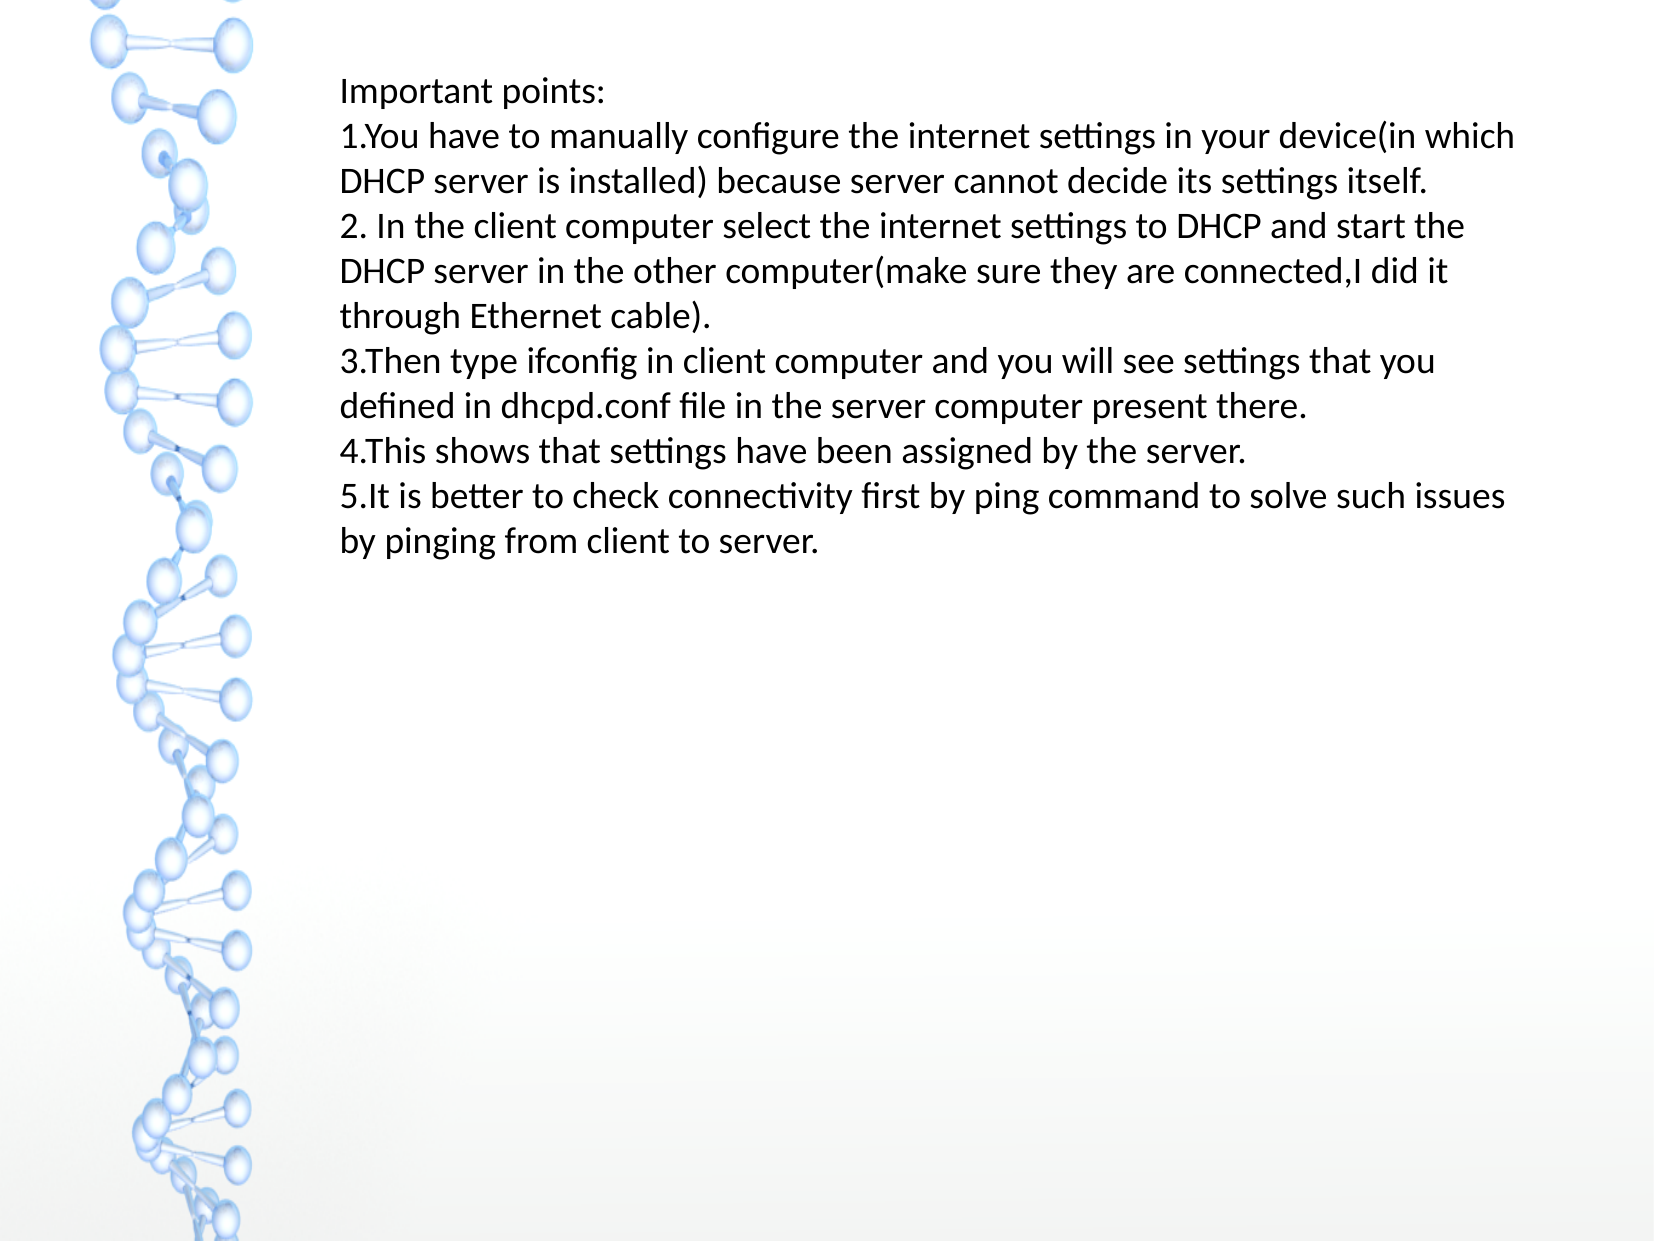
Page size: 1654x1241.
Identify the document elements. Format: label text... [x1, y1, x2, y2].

text_box Important points: 1.You have to manually configure the internet settings in your device(in which DHCP server is installed) because server cannot decide its settings itself. 2. In the client computer select the internet settings to DHCP and start the DHCP server in the other computer(make sure they are connected,I did it through Ethernet cable). 3.Then type ifconfig in client computer and you will see settings that you defined in dhcpd.conf file in the server computer present there. 4.This shows that settings have been assigned by the server. 5.It is better to check connectivity first by ping command to solve such issues by pinging from client to server. [324, 58, 1557, 705]
picture [0, 0, 1654, 1241]
